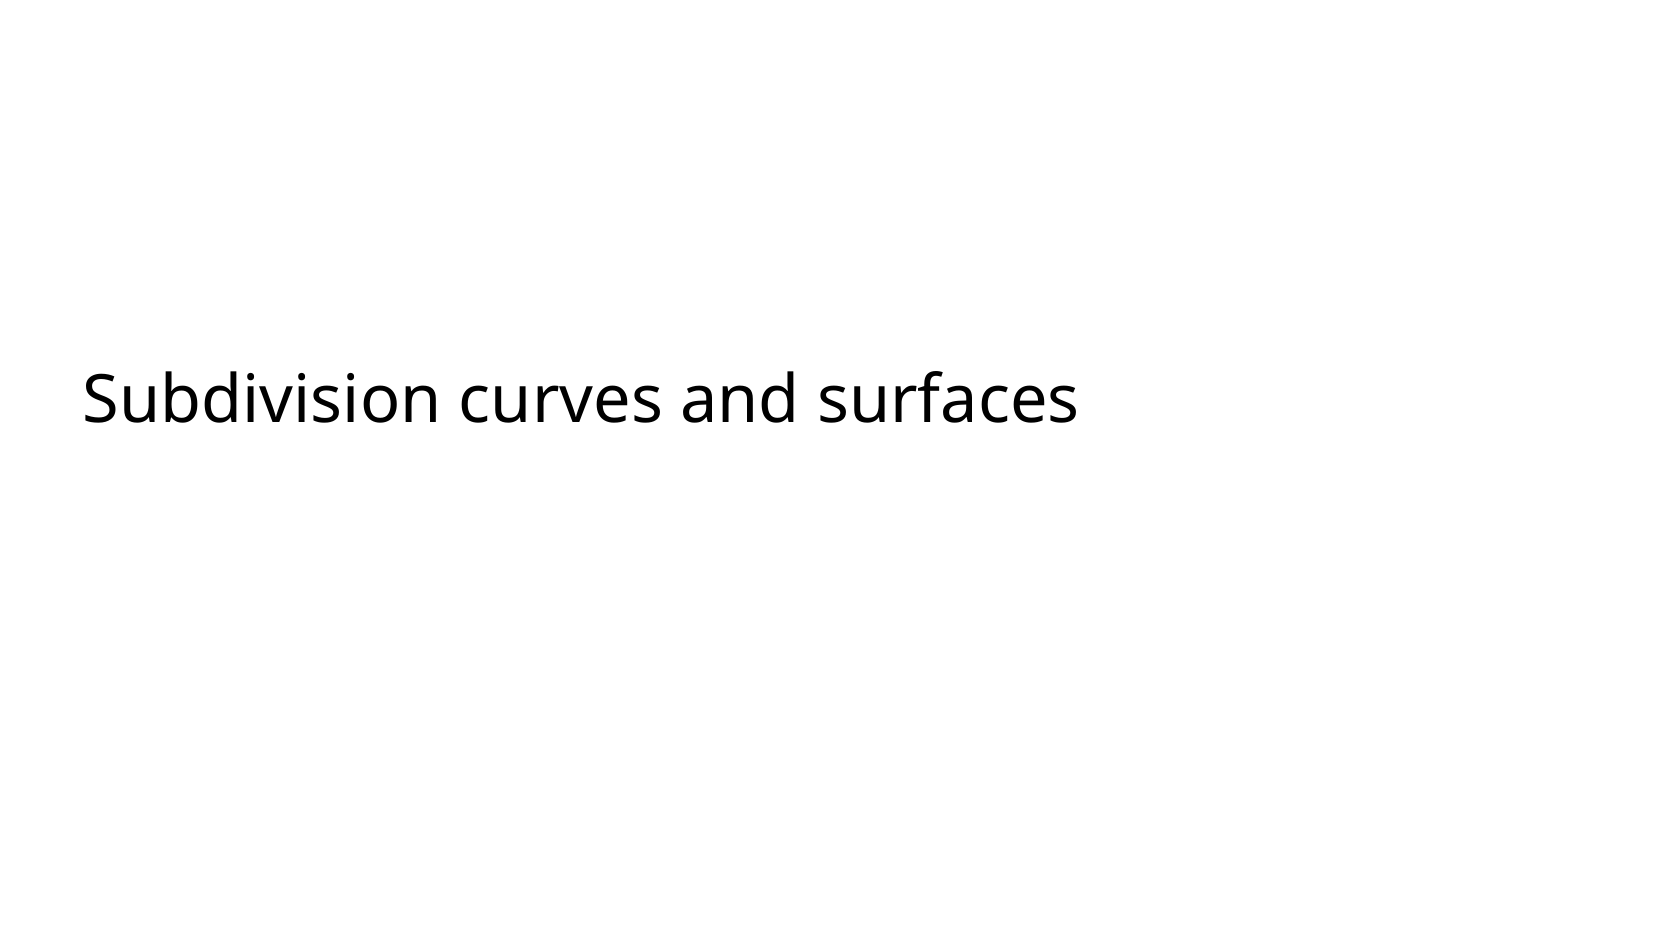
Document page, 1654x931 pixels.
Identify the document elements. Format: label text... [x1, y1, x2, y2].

subtitle Subdivision curves and surfaces [82, 37, 1571, 757]
